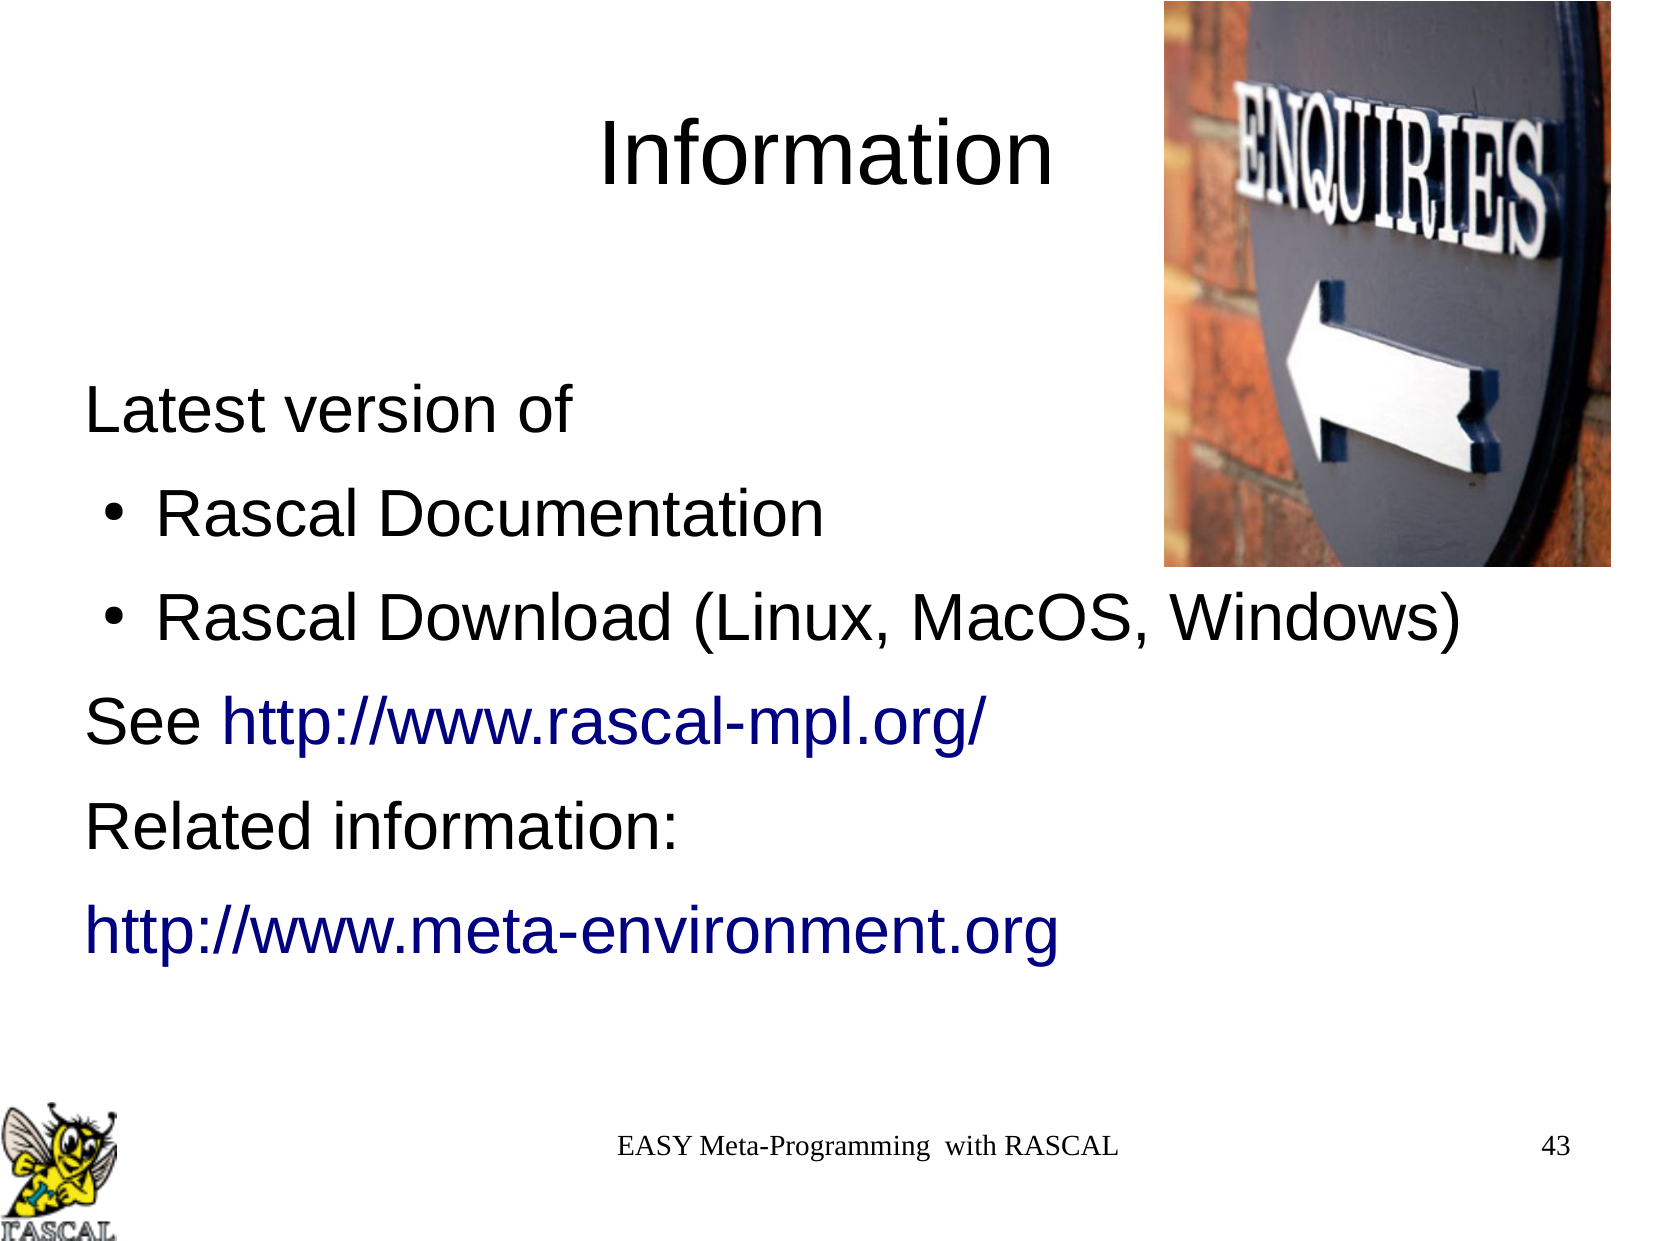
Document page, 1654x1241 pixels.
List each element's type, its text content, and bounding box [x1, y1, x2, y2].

list Latest version of Rascal Documentation Rascal Download (Linux, MacOS, Windows) See http://www.rascal-mpl.org/ Related information: http://www.meta-environment.org [84, 281, 1573, 1100]
picture [1164, 1, 1611, 567]
picture [0, 1102, 117, 1241]
title Information [82, 49, 1164, 257]
